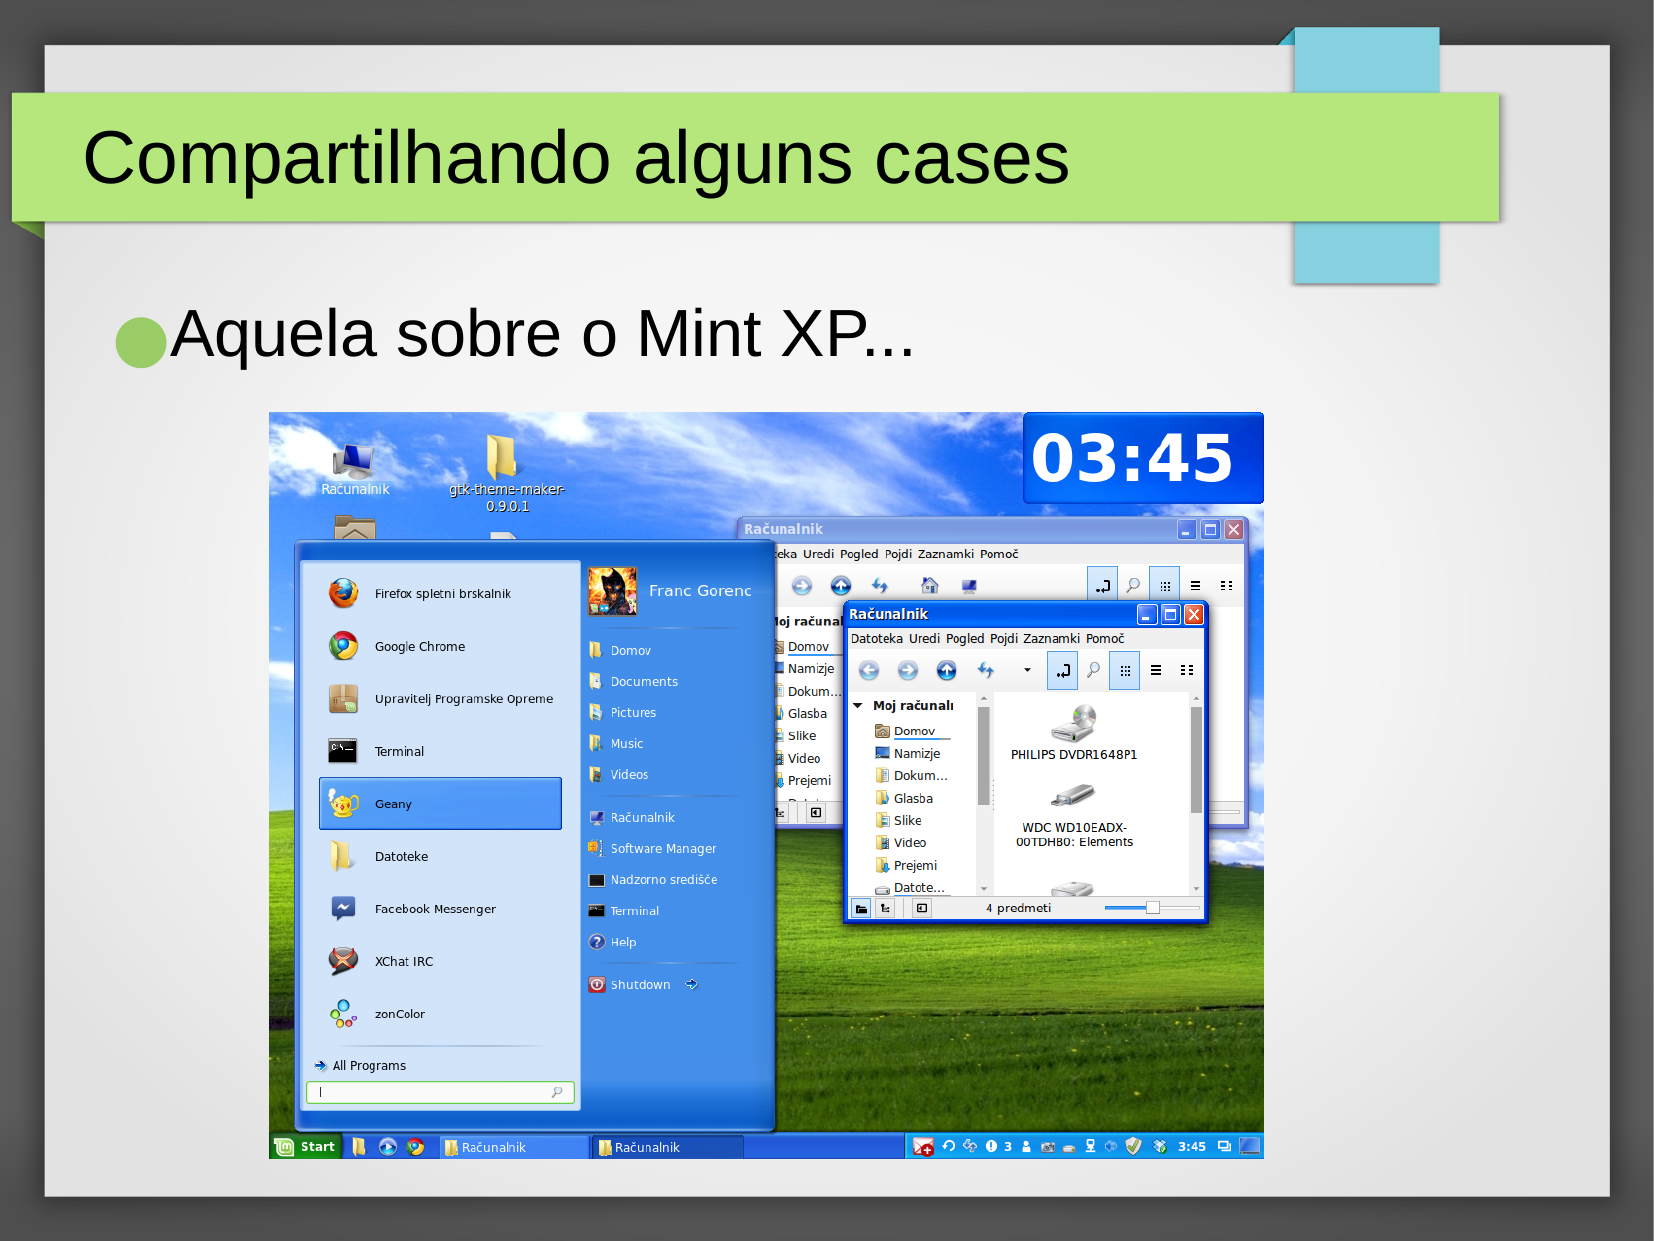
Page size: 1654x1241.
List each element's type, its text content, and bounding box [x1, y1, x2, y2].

picture [0, 0, 1654, 1241]
text_box Aquela sobre o Mint XP... [94, 289, 1559, 567]
text_box Compartilhando alguns cases [82, 94, 1264, 213]
